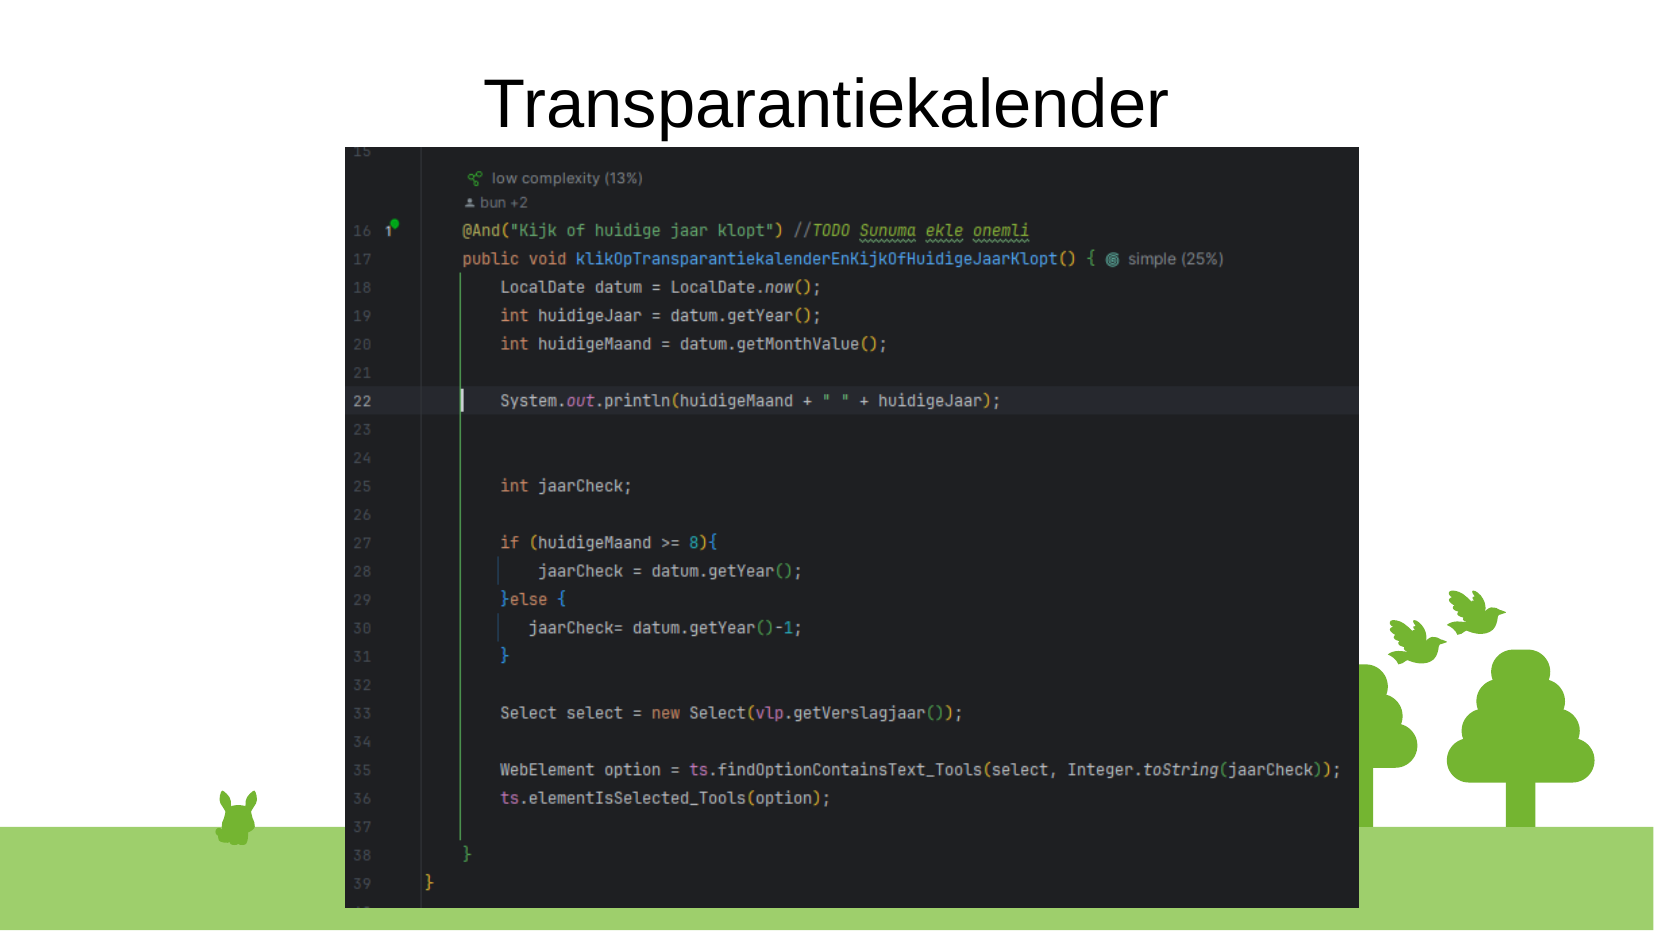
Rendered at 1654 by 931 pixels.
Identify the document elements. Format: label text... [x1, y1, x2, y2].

title Transparantiekalender [88, 29, 1565, 178]
picture [345, 147, 1359, 908]
